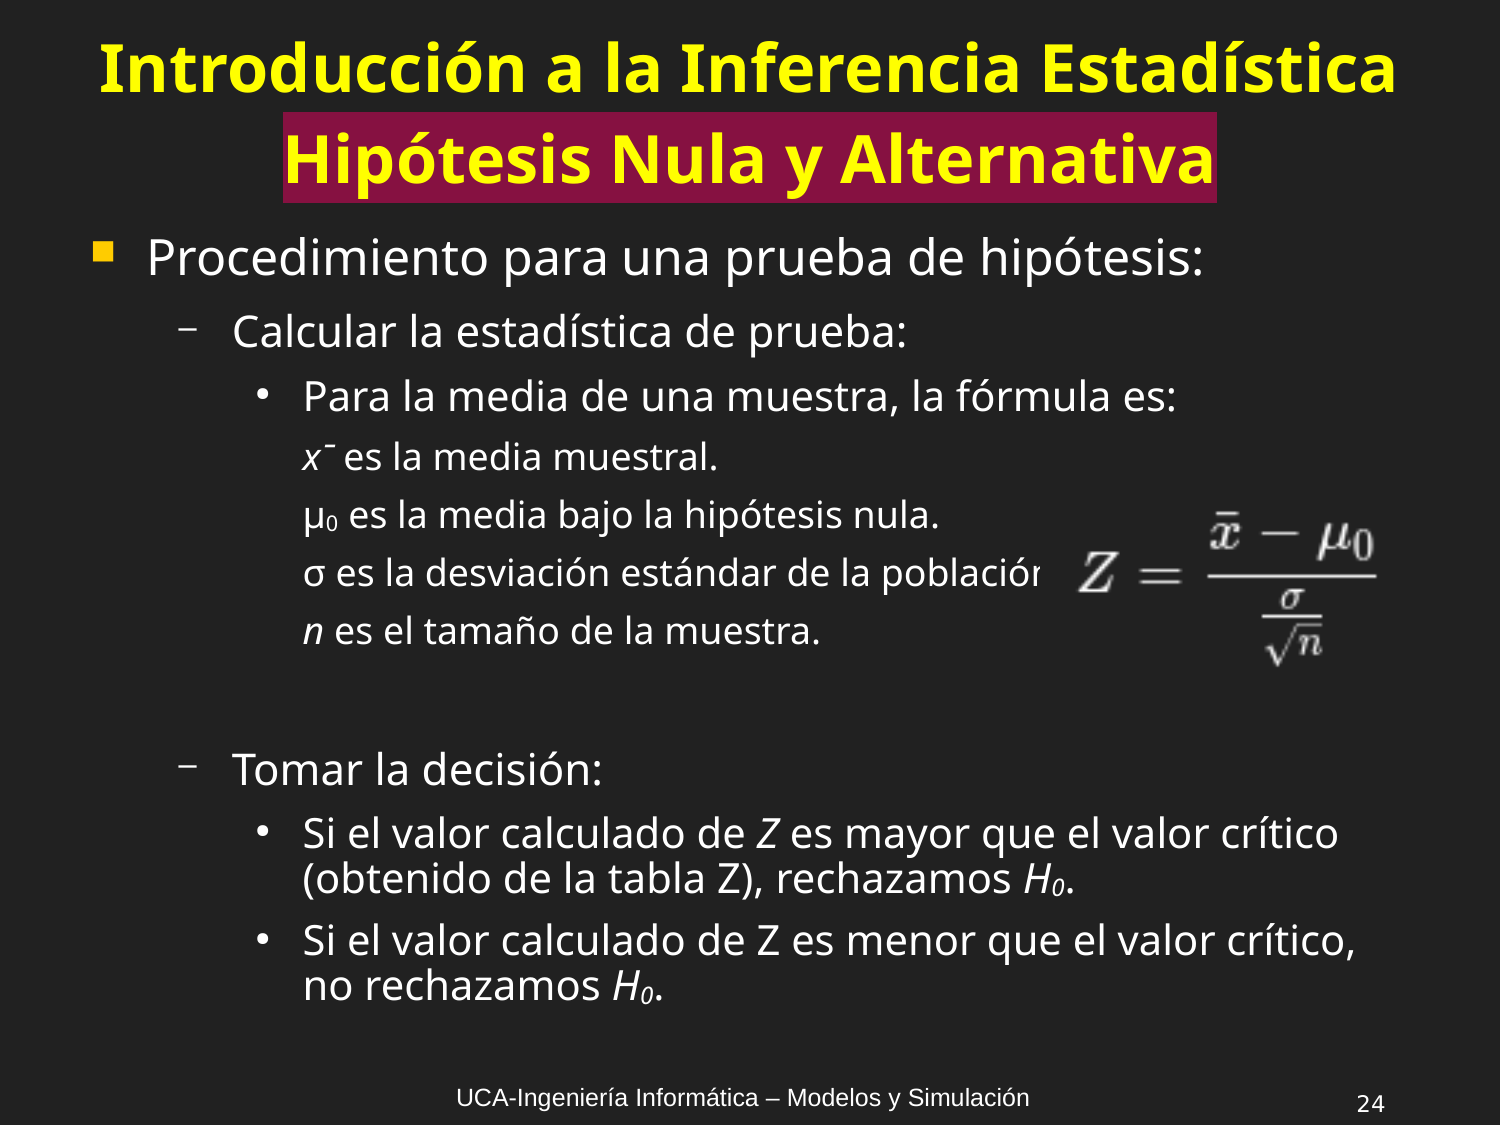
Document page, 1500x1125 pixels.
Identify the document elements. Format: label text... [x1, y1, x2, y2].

list Procedimiento para una prueba de hipótesis: Calcular la estadística de prueba: Para la media de una muestra, la fórmula es: xˉ es la media muestral. μ0​ es la media bajo la hipótesis nula. σ es la desviación estándar de la población. n es el tamaño de la muestra. Tomar la decisión: Si el valor calculado de Z es mayor que el valor crítico (obtenido de la tabla Z), rechazamos H0​. Si el valor calculado de Z es menor que el valor crítico, no rechazamos H0. [75, 224, 1426, 1043]
title Introducción a la Inferencia Estadística Hipótesis Nula y Alternativa [75, 37, 1426, 188]
picture [1040, 487, 1463, 713]
